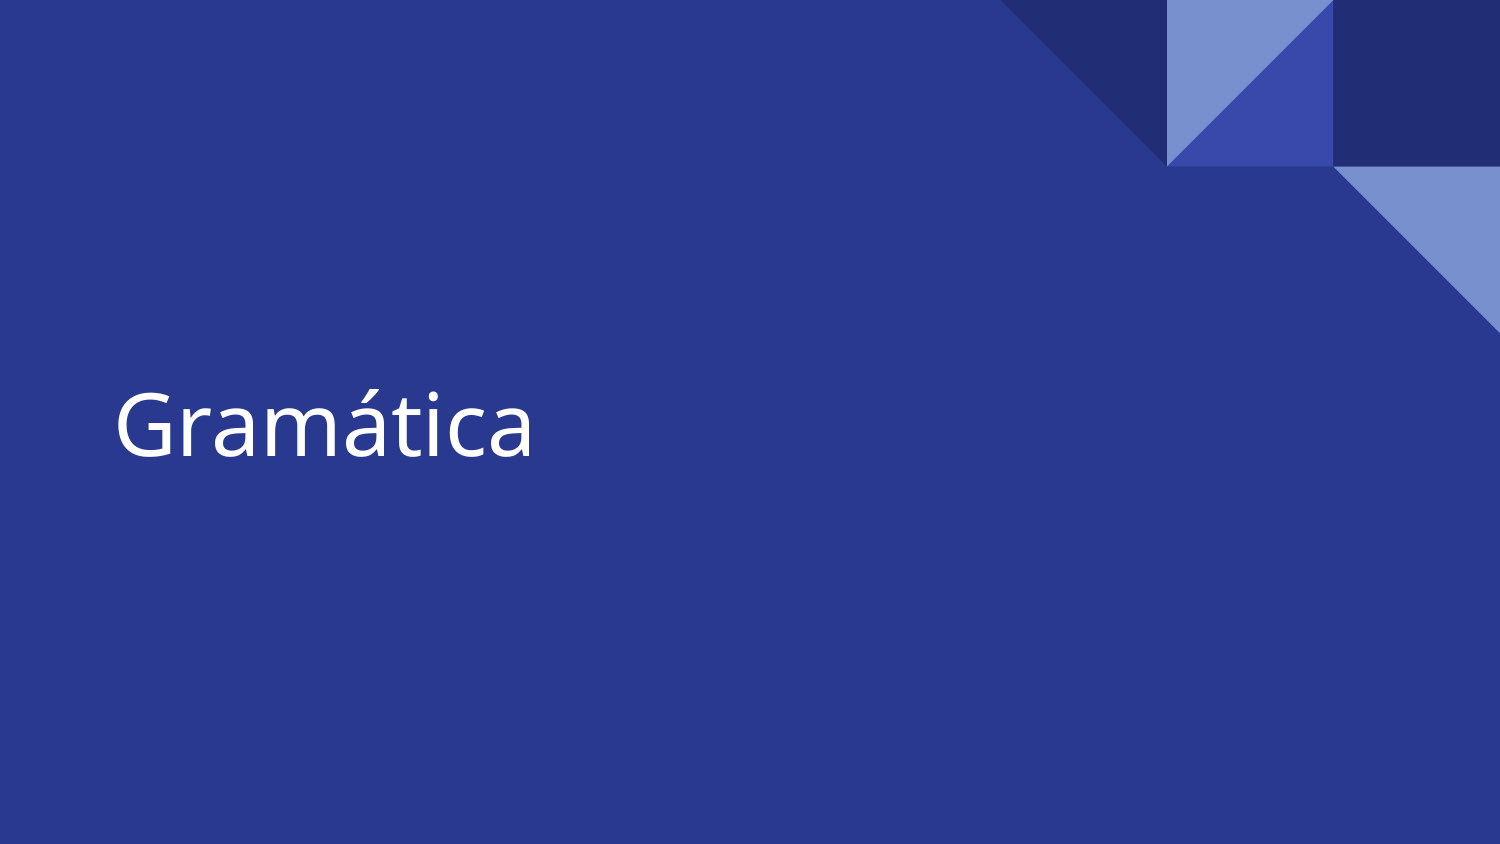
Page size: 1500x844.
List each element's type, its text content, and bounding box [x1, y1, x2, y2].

title Gramática [98, 353, 1447, 491]
